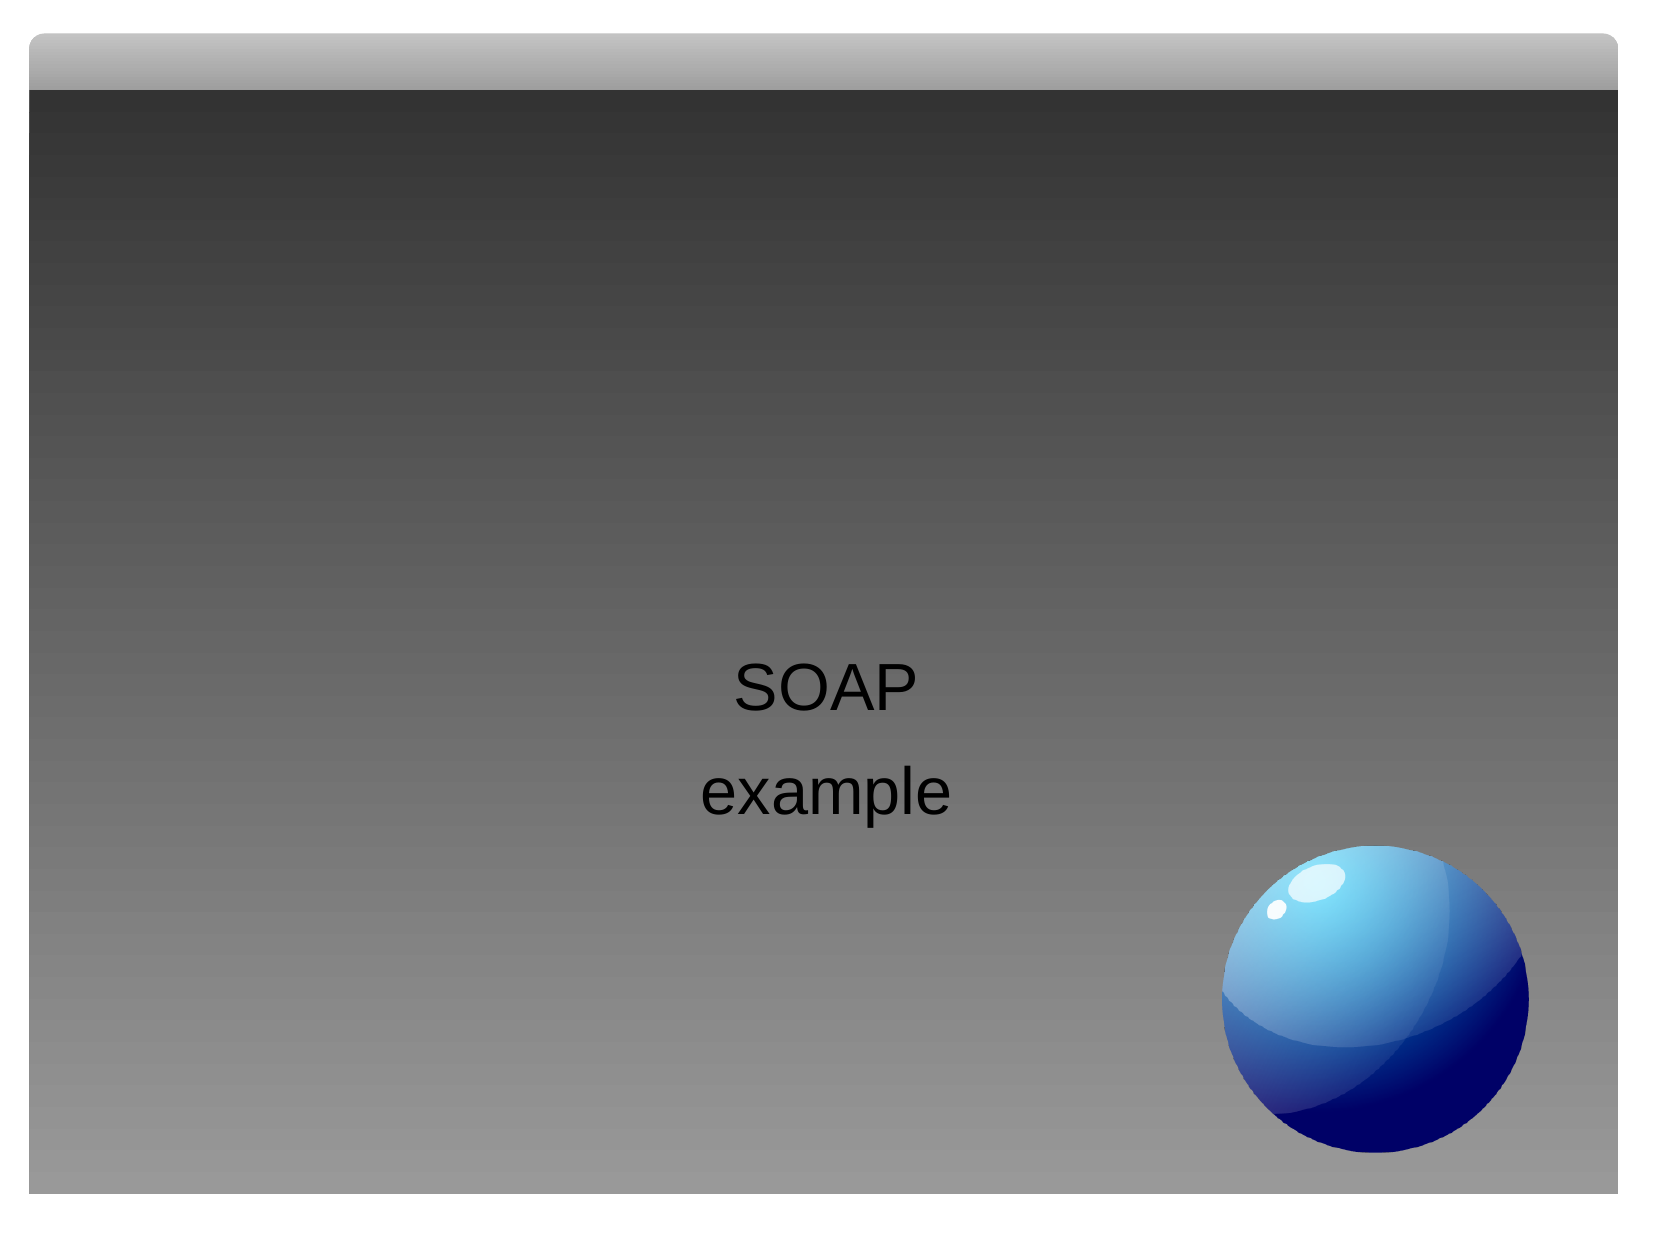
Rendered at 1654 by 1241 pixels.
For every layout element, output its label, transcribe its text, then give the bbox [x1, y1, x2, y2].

picture [1190, 826, 1560, 1172]
list SOAP example [247, 649, 1407, 966]
